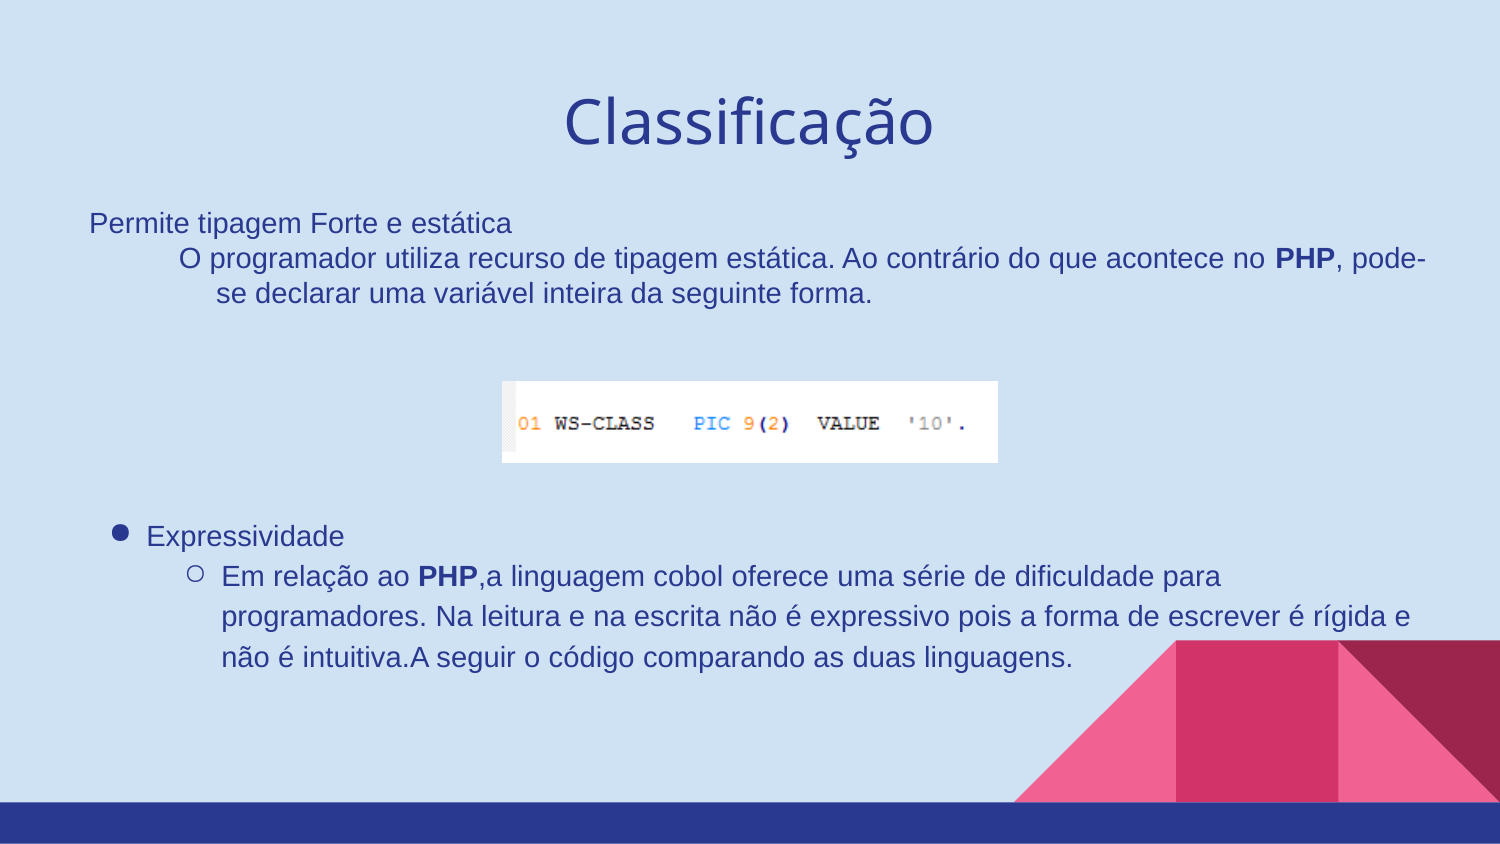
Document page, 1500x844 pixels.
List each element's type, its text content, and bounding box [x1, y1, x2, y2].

title Classificação [51, 67, 1449, 167]
picture [502, 381, 998, 463]
text_box Expressividade Em relação ao PHP,a linguagem cobol oferece uma série de dificuldade para programadores. Na leitura e na escrita não é expressivo pois a forma de escrever é rígida e não é intuitiva.A seguir o código comparando as duas linguagens. [56, 497, 1444, 668]
list Permite tipagem Forte e estática O programador utiliza recurso de tipagem estática. Ao contrário do que acontece no PHP, pode-se declarar uma variável inteira da seguinte forma. [51, 189, 1449, 347]
